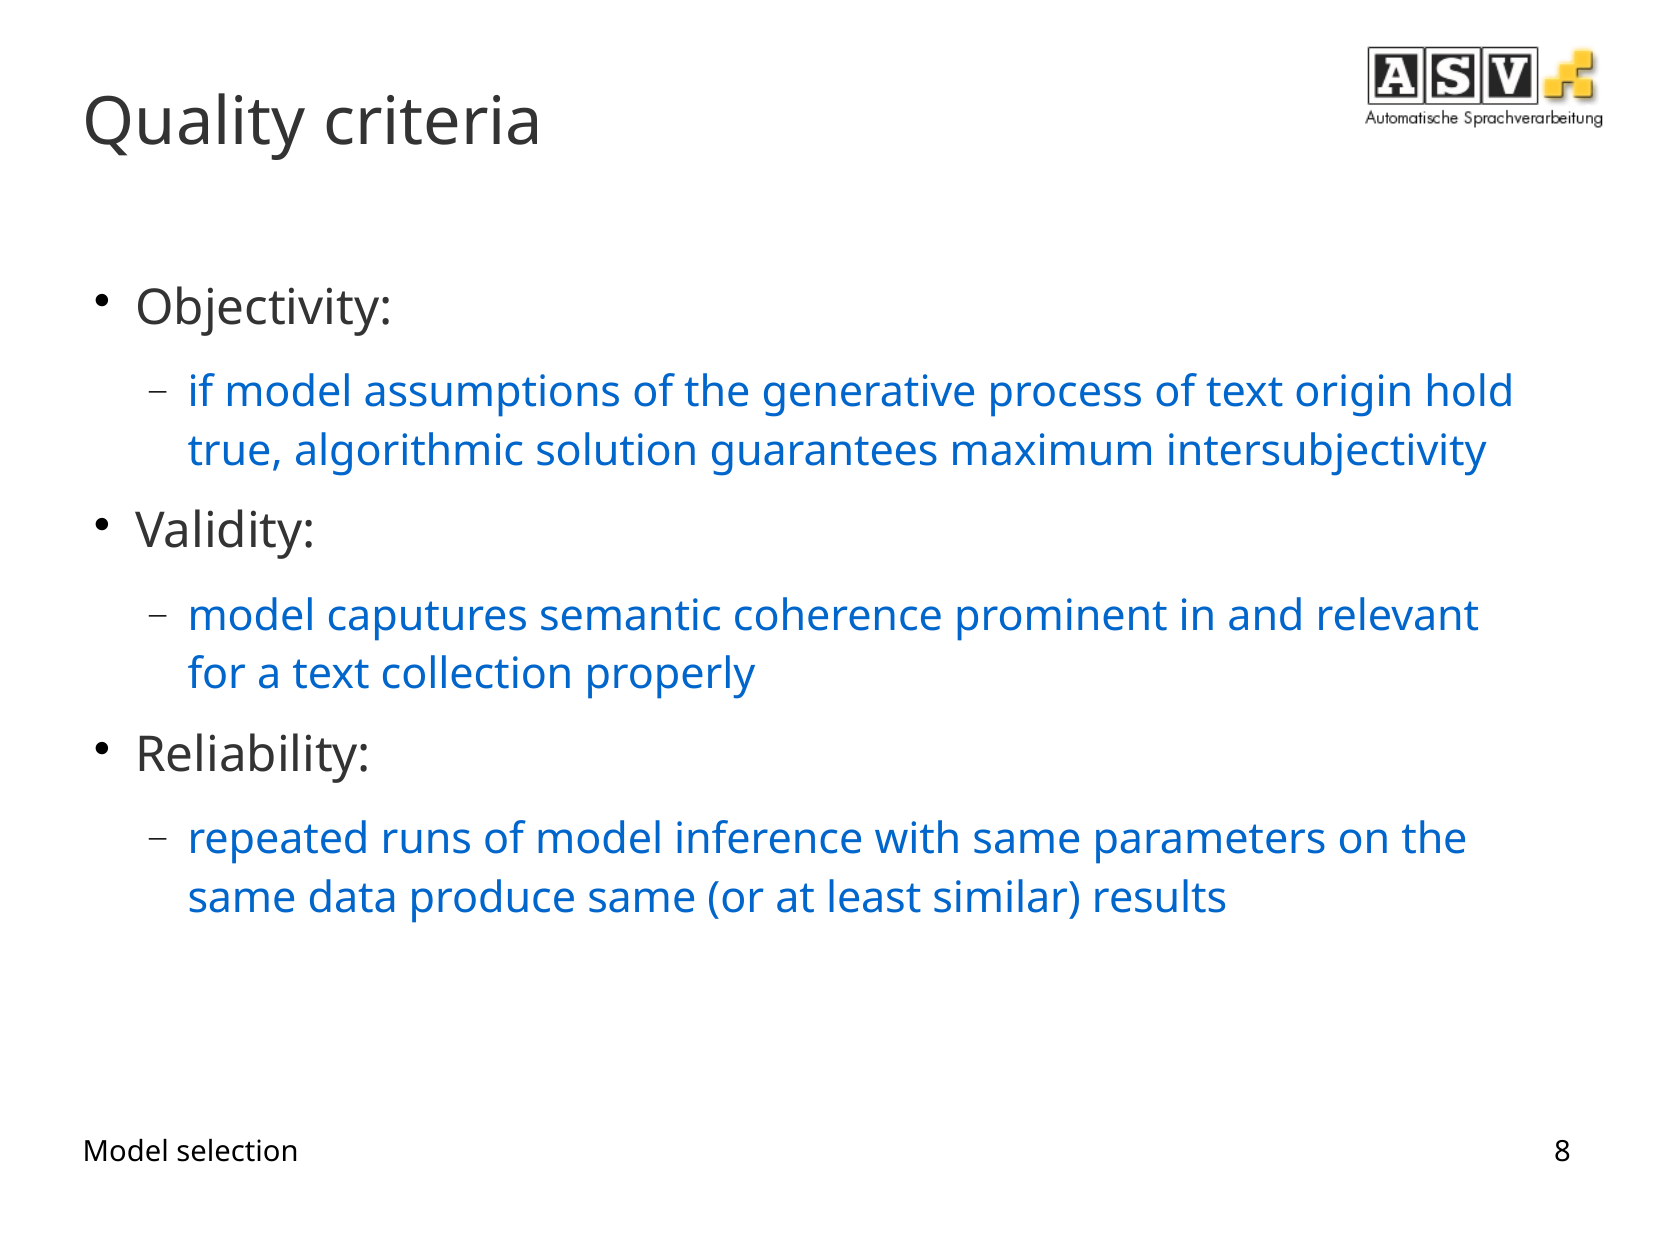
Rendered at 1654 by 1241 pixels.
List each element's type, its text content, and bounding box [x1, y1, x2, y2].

title Quality criteria [82, 49, 1347, 189]
list Objectivity: if model assumptions of the generative process of text origin hold true, algorithmic solution guarantees maximum intersubjectivity Validity: model caputures semantic coherence prominent in and relevant for a text collection properly Reliability: repeated runs of model inference with same parameters on the same data produce same (or at least similar) results [82, 271, 1538, 991]
picture [1364, 43, 1605, 129]
